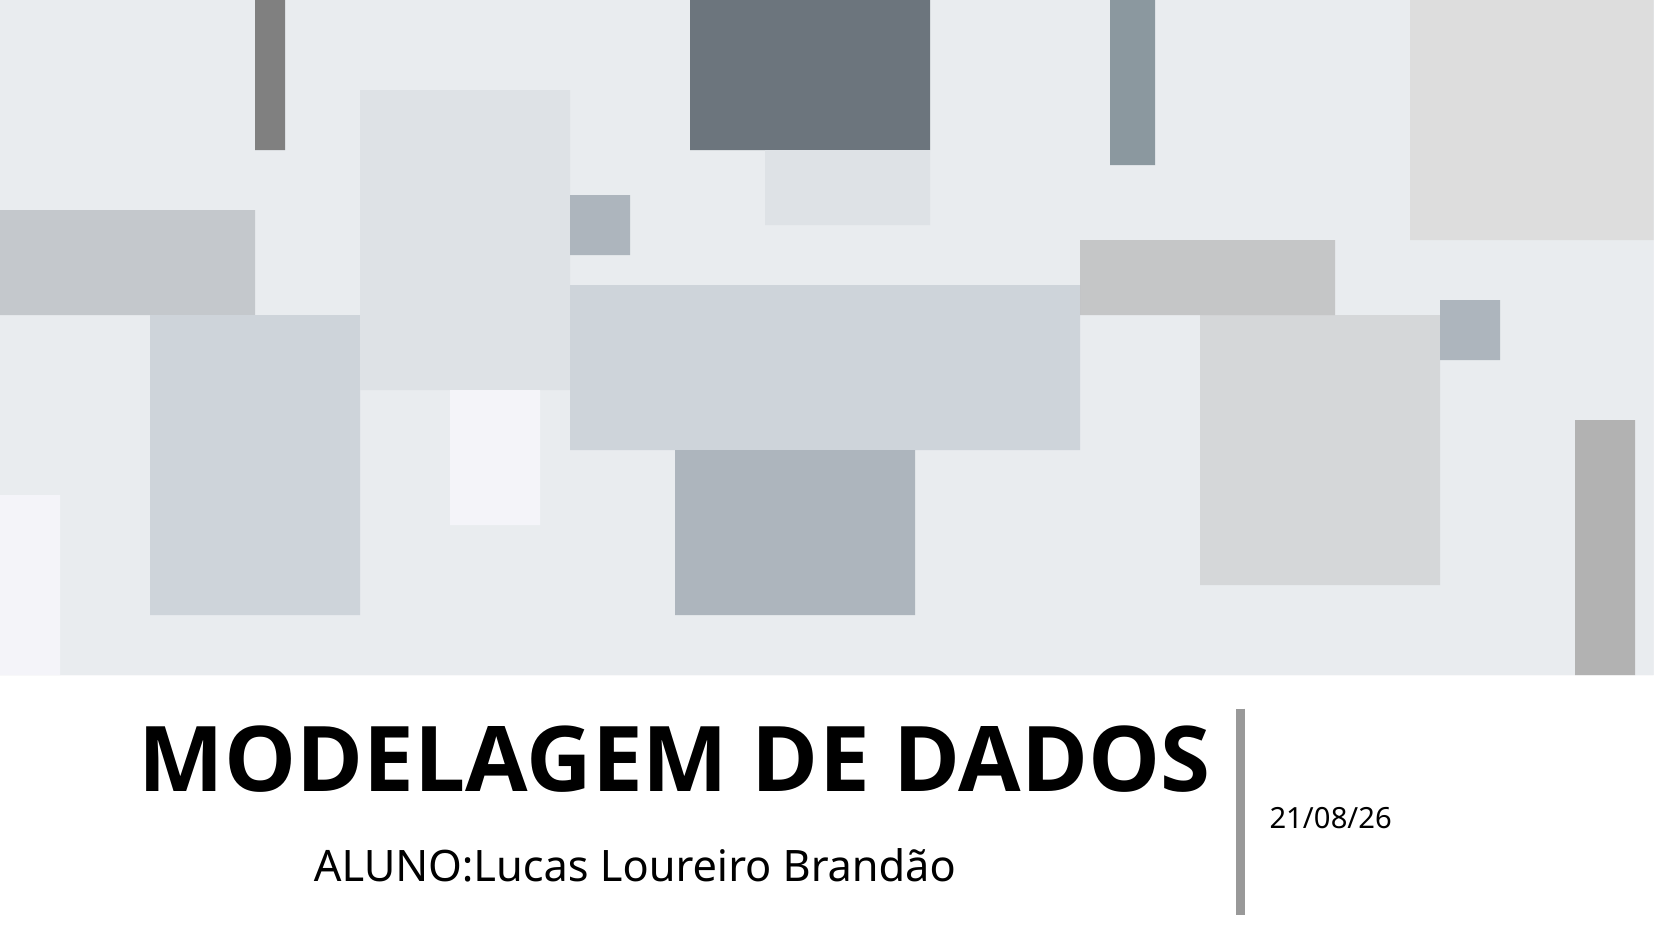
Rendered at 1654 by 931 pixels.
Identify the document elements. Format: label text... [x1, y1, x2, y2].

subtitle ALUNO:Lucas Loureiro Brandão [59, 835, 1211, 895]
title MODELAGEM DE DADOS [59, 694, 1211, 819]
